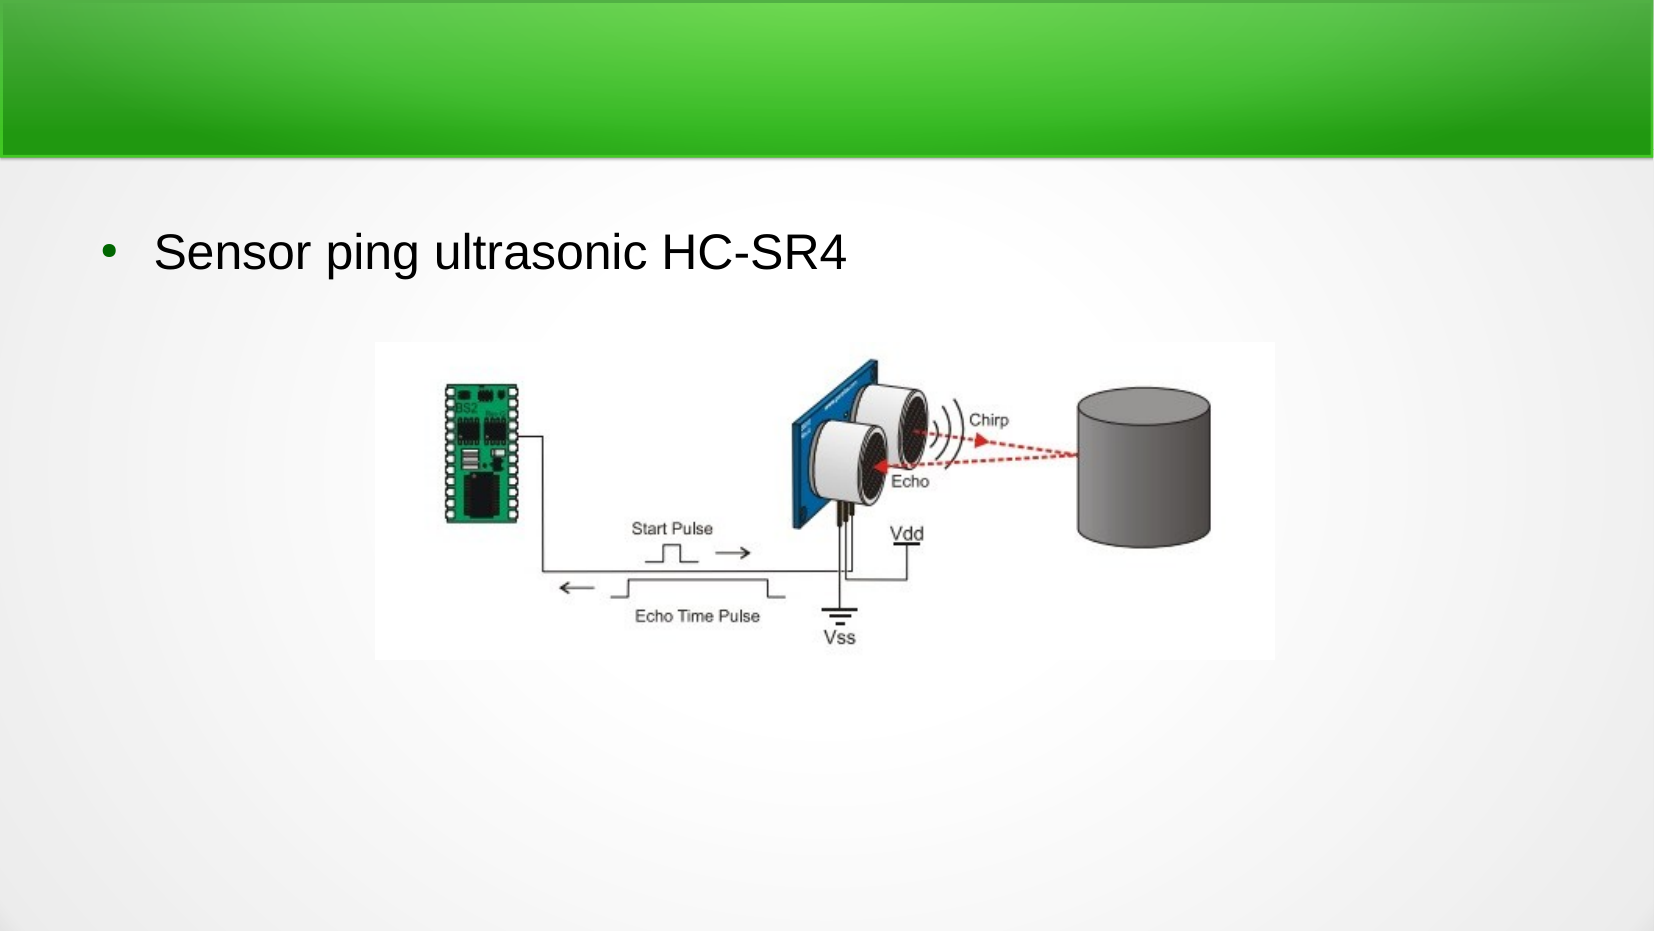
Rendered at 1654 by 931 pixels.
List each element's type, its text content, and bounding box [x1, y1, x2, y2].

picture [375, 342, 1275, 661]
list Sensor ping ultrasonic HC-SR4 [82, 224, 1571, 764]
